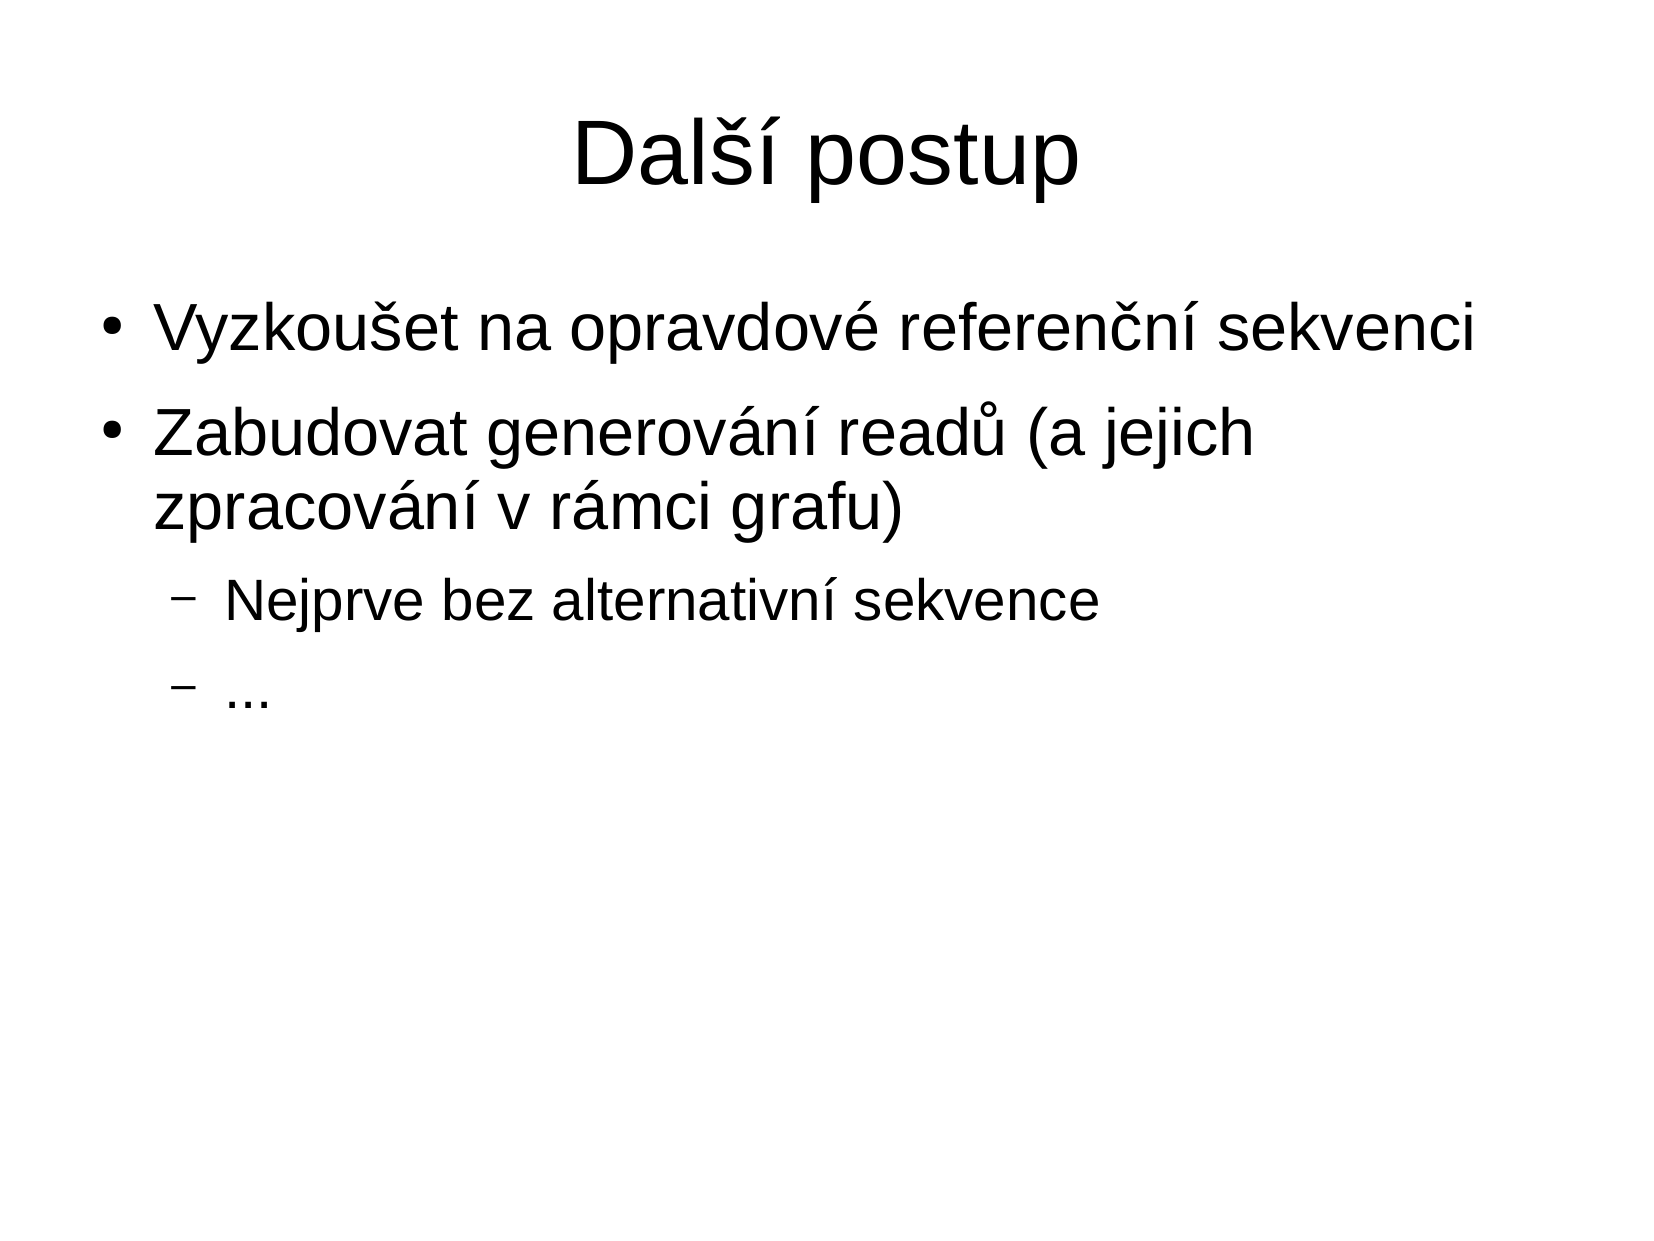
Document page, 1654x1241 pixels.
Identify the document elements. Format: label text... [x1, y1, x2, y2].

title Další postup [82, 49, 1571, 257]
list Vyzkoušet na opravdové referenční sekvenci Zabudovat generování readů (a jejich zpracování v rámci grafu) Nejprve bez alternativní sekvence ... [82, 290, 1571, 1010]
